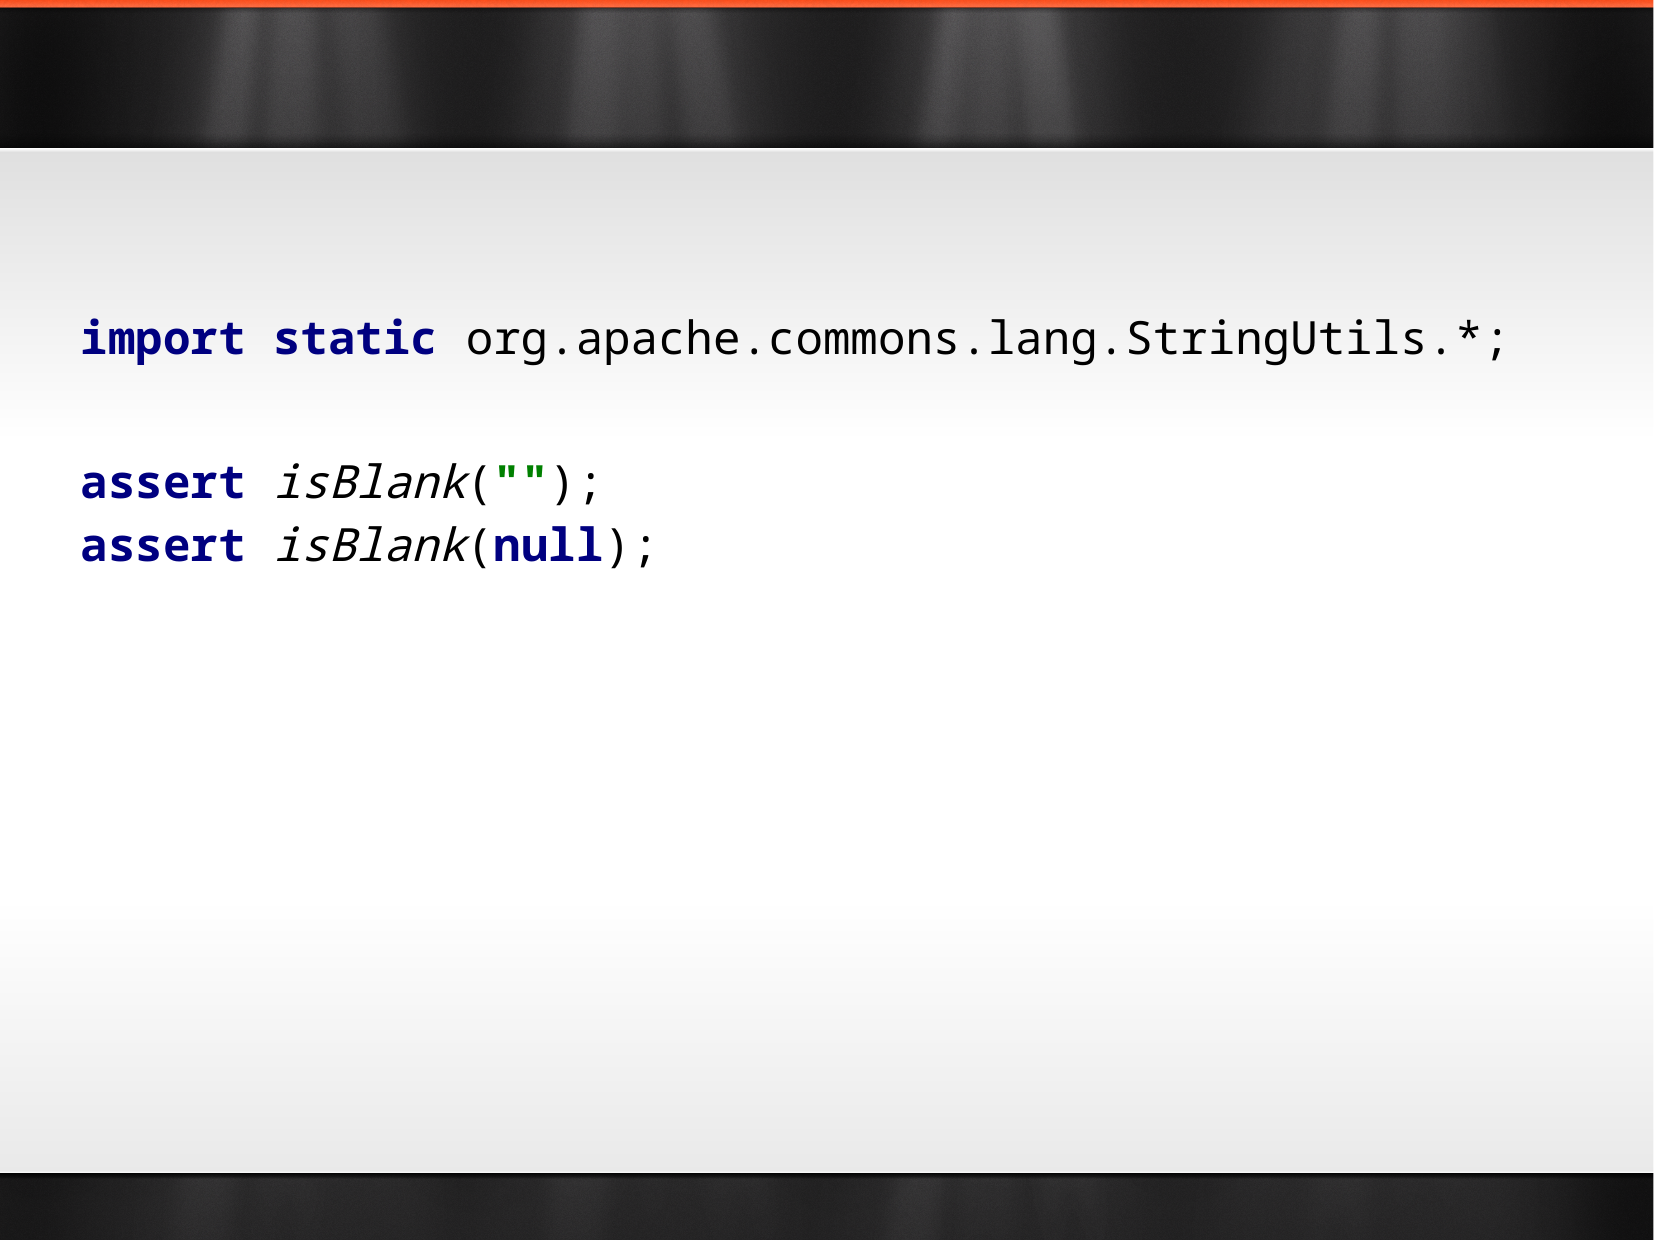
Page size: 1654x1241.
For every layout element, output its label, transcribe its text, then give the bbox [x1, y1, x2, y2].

picture [0, 0, 1654, 1240]
subtitle import static org.apache.commons.lang.StringUtils.*; assert isBlank(""); assert isBlank(null); [80, 305, 1570, 1125]
